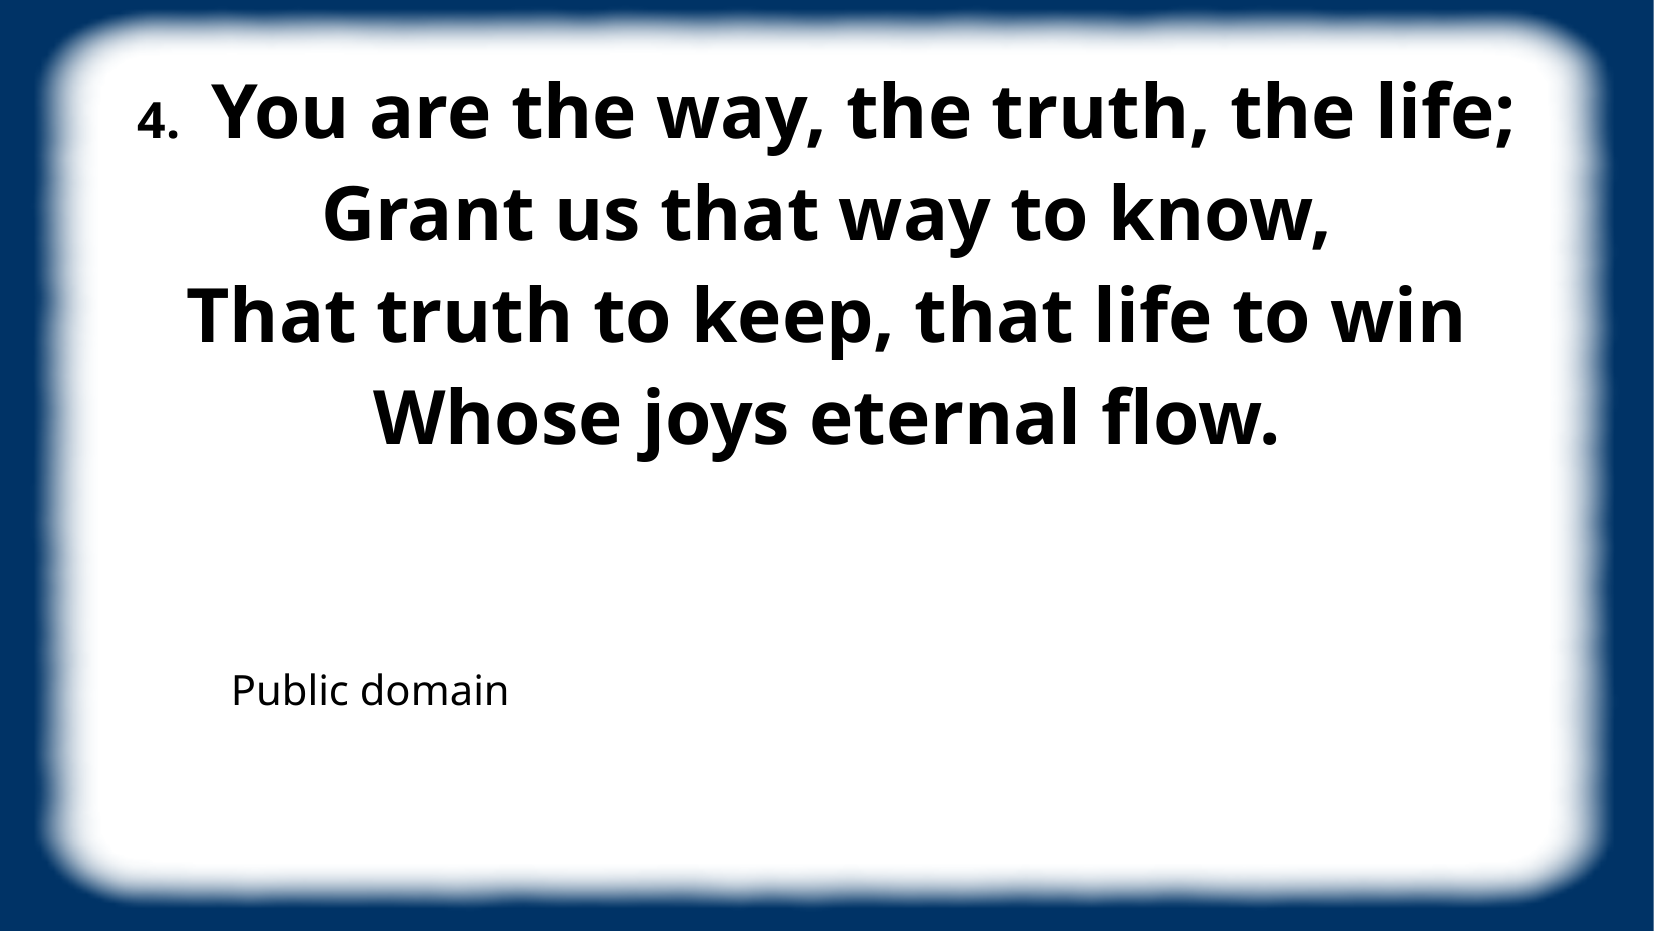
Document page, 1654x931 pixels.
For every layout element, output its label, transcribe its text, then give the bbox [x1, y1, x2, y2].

text_box 4. You are the way, the truth, the life; Grant us that way to know, That truth to keep, that life to win Whose joys eternal flow. Public domain [84, 50, 1570, 764]
picture [0, 0, 1654, 931]
